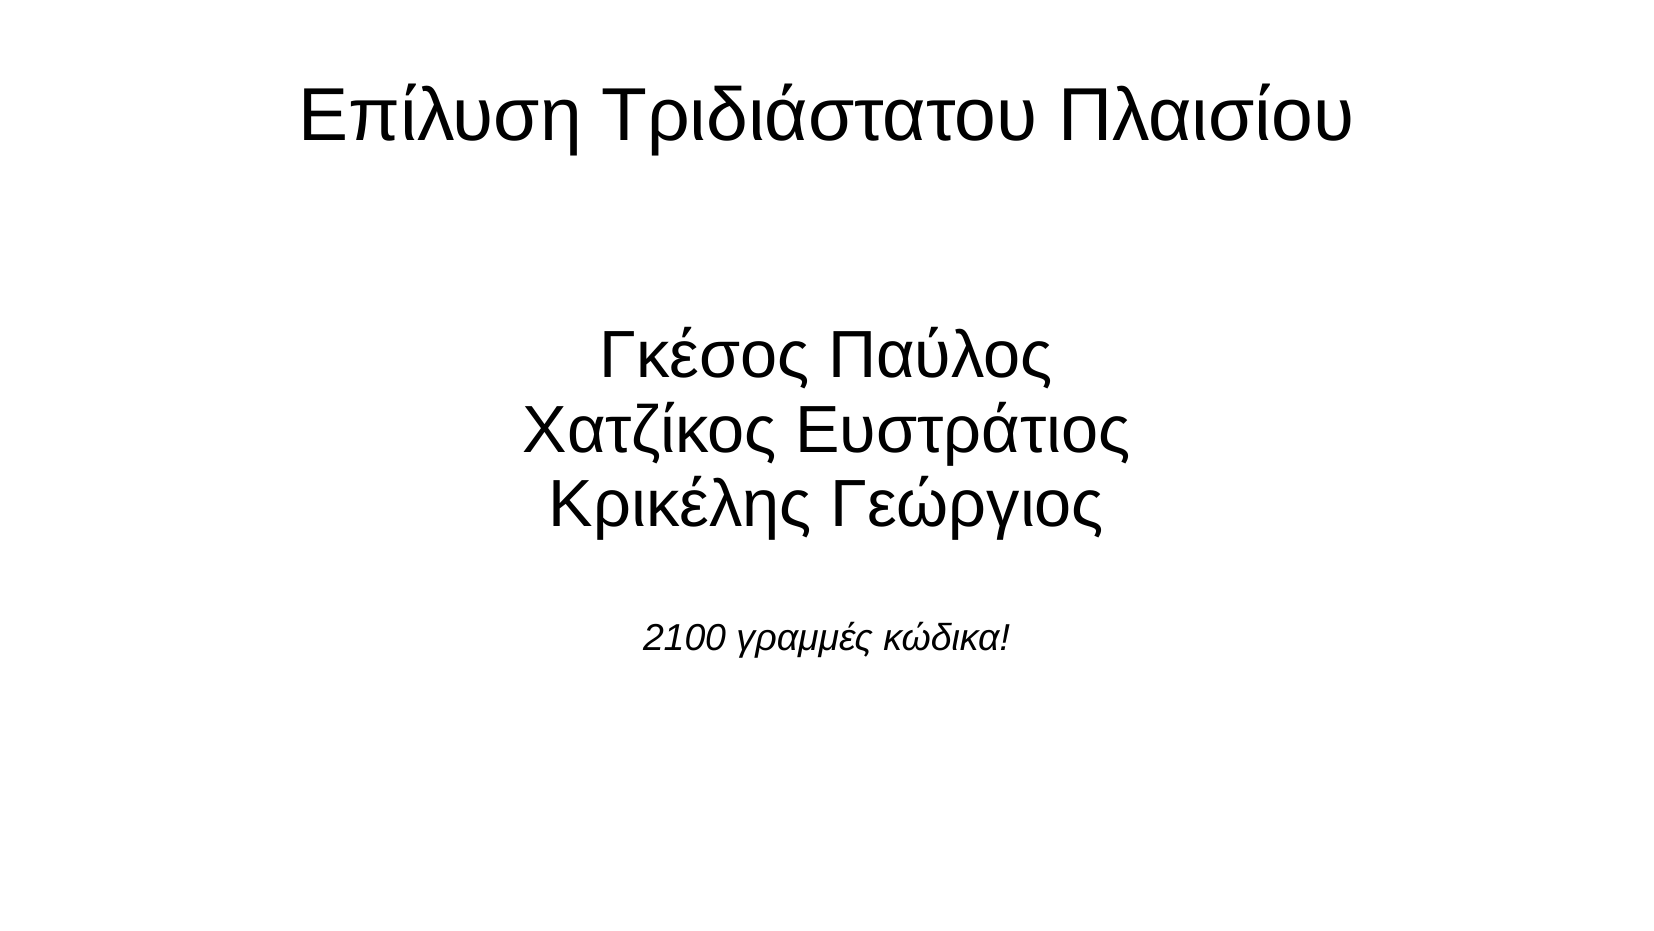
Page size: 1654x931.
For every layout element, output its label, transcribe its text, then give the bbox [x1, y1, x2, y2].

subtitle Γκέσος Παύλος Χατζίκος Ευστράτιος Κρικέλης Γεώργιος 2100 γραμμές κώδικα! [82, 217, 1571, 758]
title Επίλυση Τριδιάστατου Πλαισίου [82, 37, 1571, 193]
